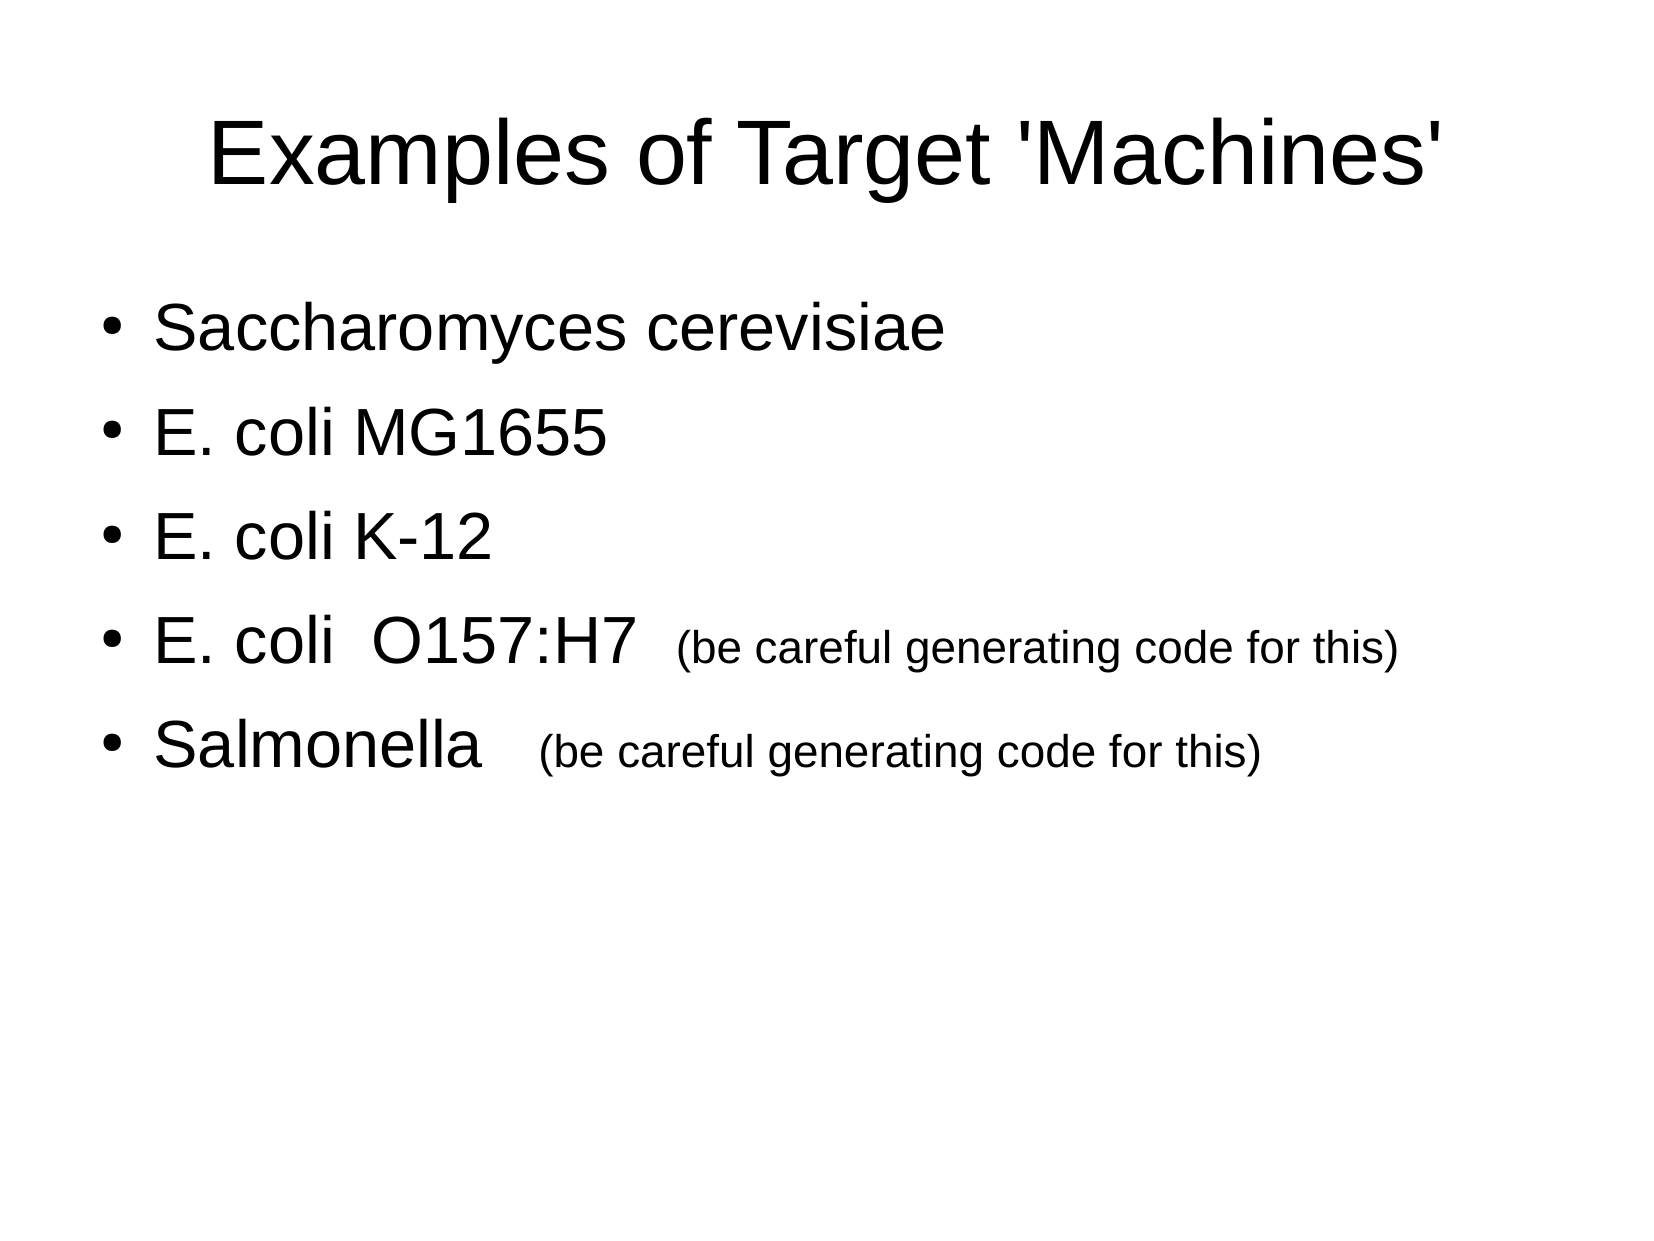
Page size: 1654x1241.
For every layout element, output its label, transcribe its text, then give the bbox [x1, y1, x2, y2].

list Saccharomyces cerevisiae E. coli MG1655 E. coli K-12 E. coli O157:H7 (be careful generating code for this) Salmonella (be careful generating code for this) [82, 290, 1571, 1010]
title Examples of Target 'Machines' [82, 49, 1571, 257]
